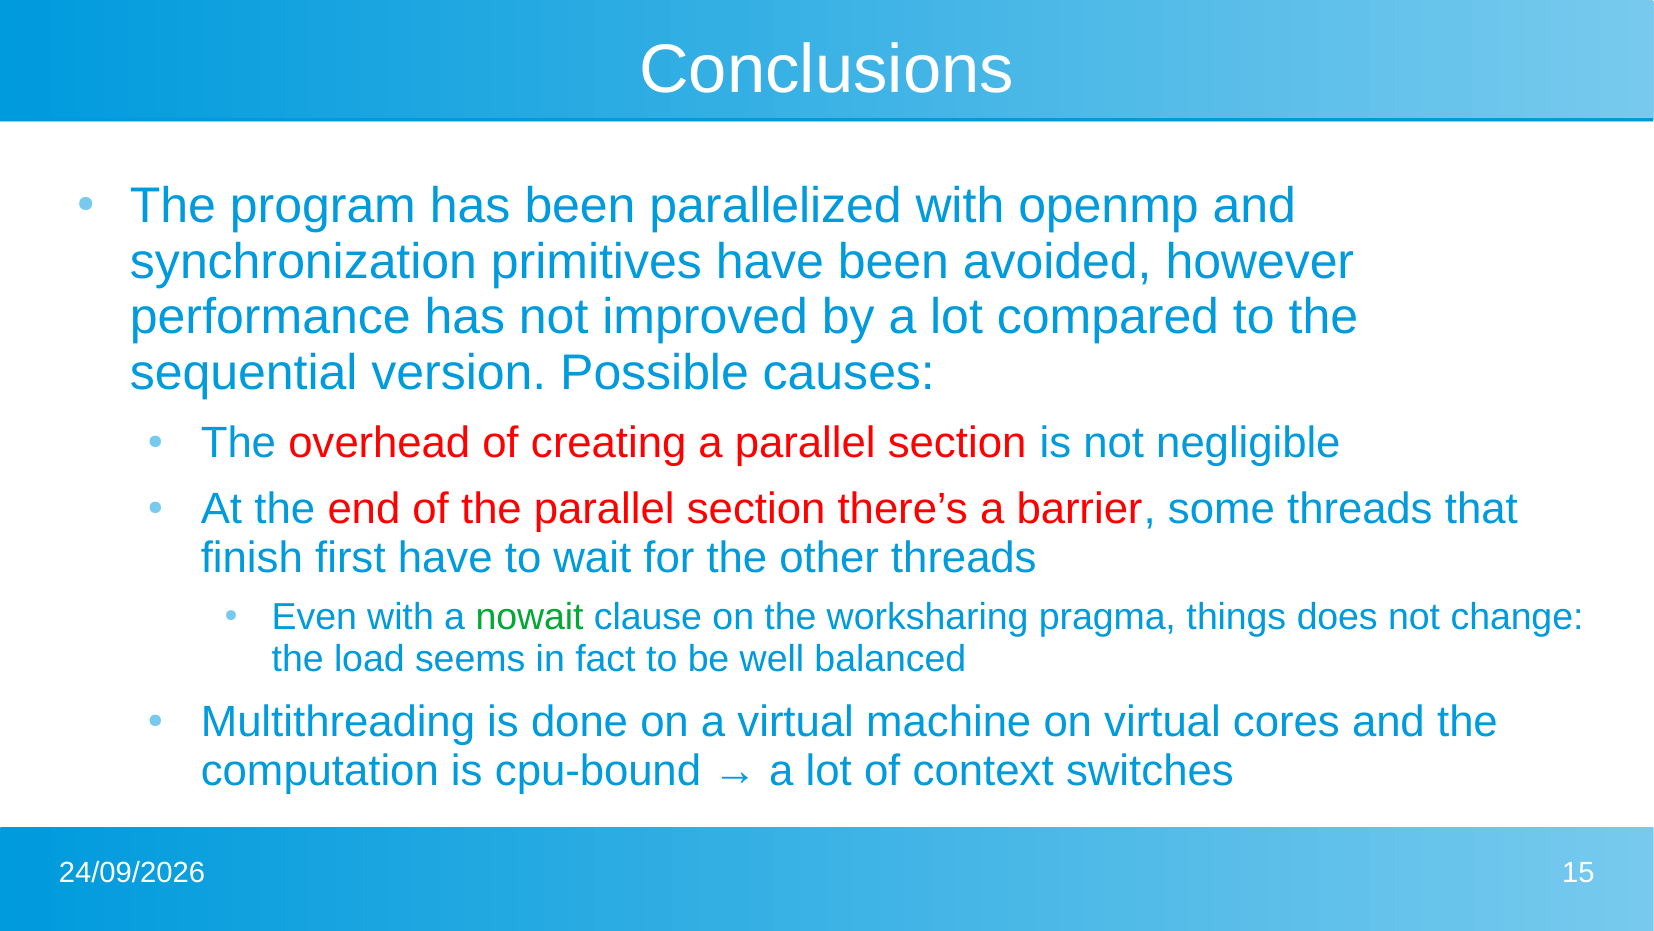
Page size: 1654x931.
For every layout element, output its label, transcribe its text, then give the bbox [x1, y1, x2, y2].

list The program has been parallelized with openmp and synchronization primitives have been avoided, however performance has not improved by a lot compared to the sequential version. Possible causes: The overhead of creating a parallel section is not negligible At the end of the parallel section there’s a barrier, some threads that finish first have to wait for the other threads Even with a nowait clause on the worksharing pragma, things does not change: the load seems in fact to be well balanced Multithreading is done on a virtual machine on virtual cores and the computation is cpu-bound → a lot of context switches [59, 177, 1595, 768]
title Conclusions [59, 29, 1595, 108]
